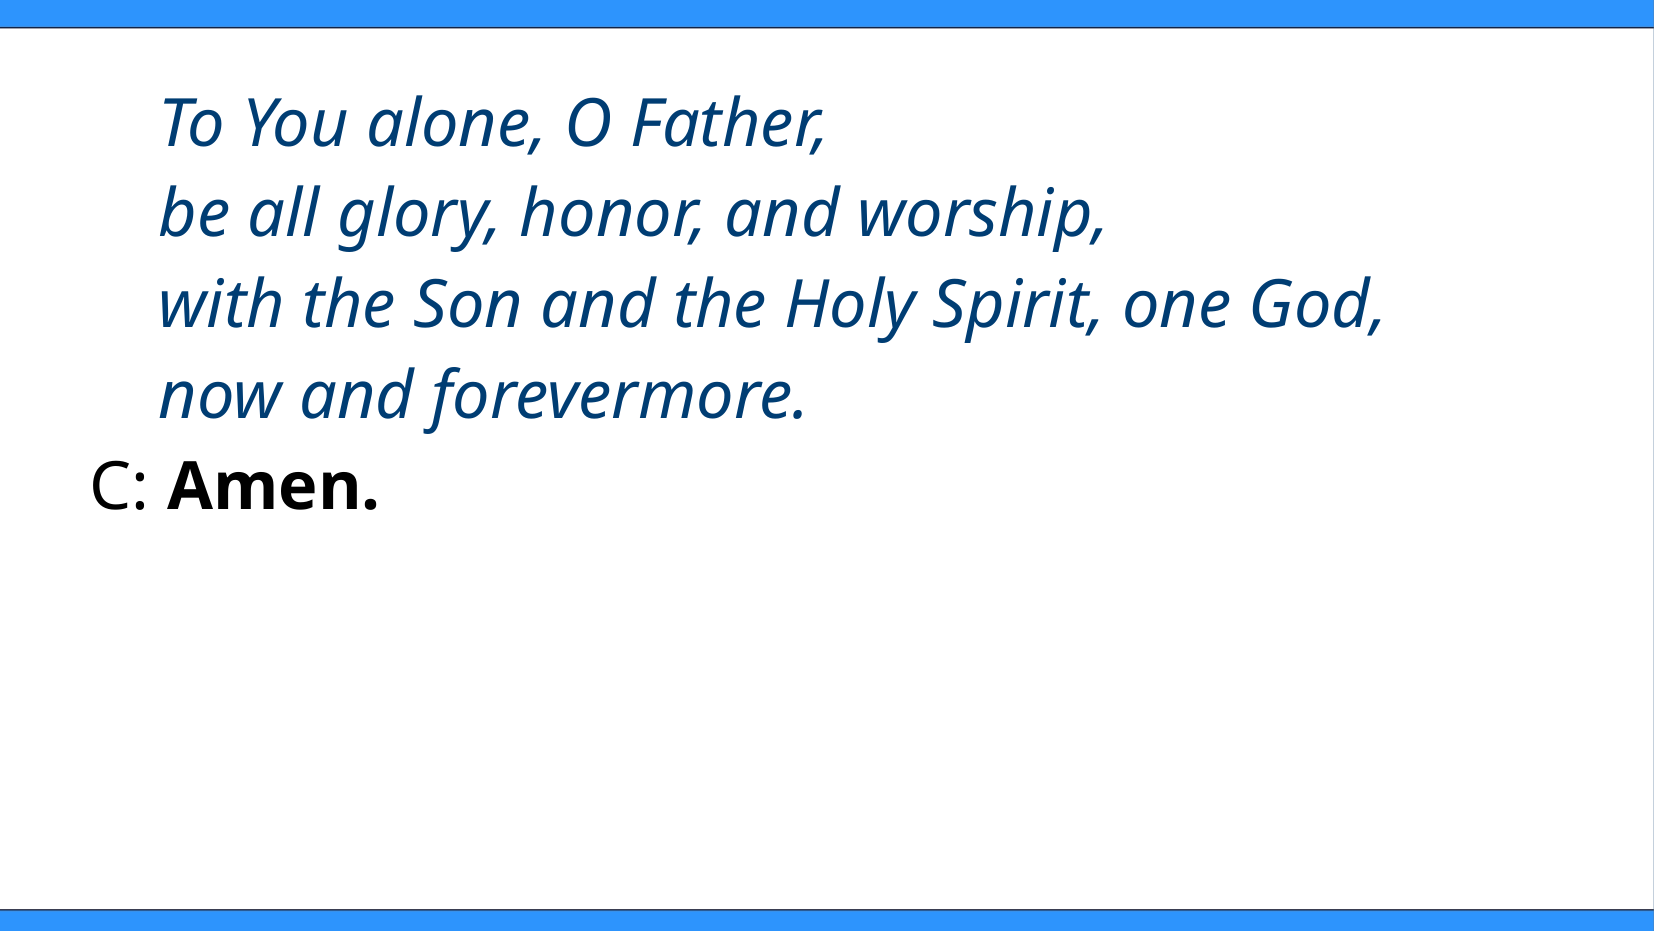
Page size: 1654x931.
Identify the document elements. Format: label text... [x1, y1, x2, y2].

text_box To You alone, O Father, be all glory, honor, and worship, with the Son and the Holy Spirit, one God, now and forevermore. C: Amen. [75, 67, 1591, 527]
picture [0, 0, 1654, 931]
